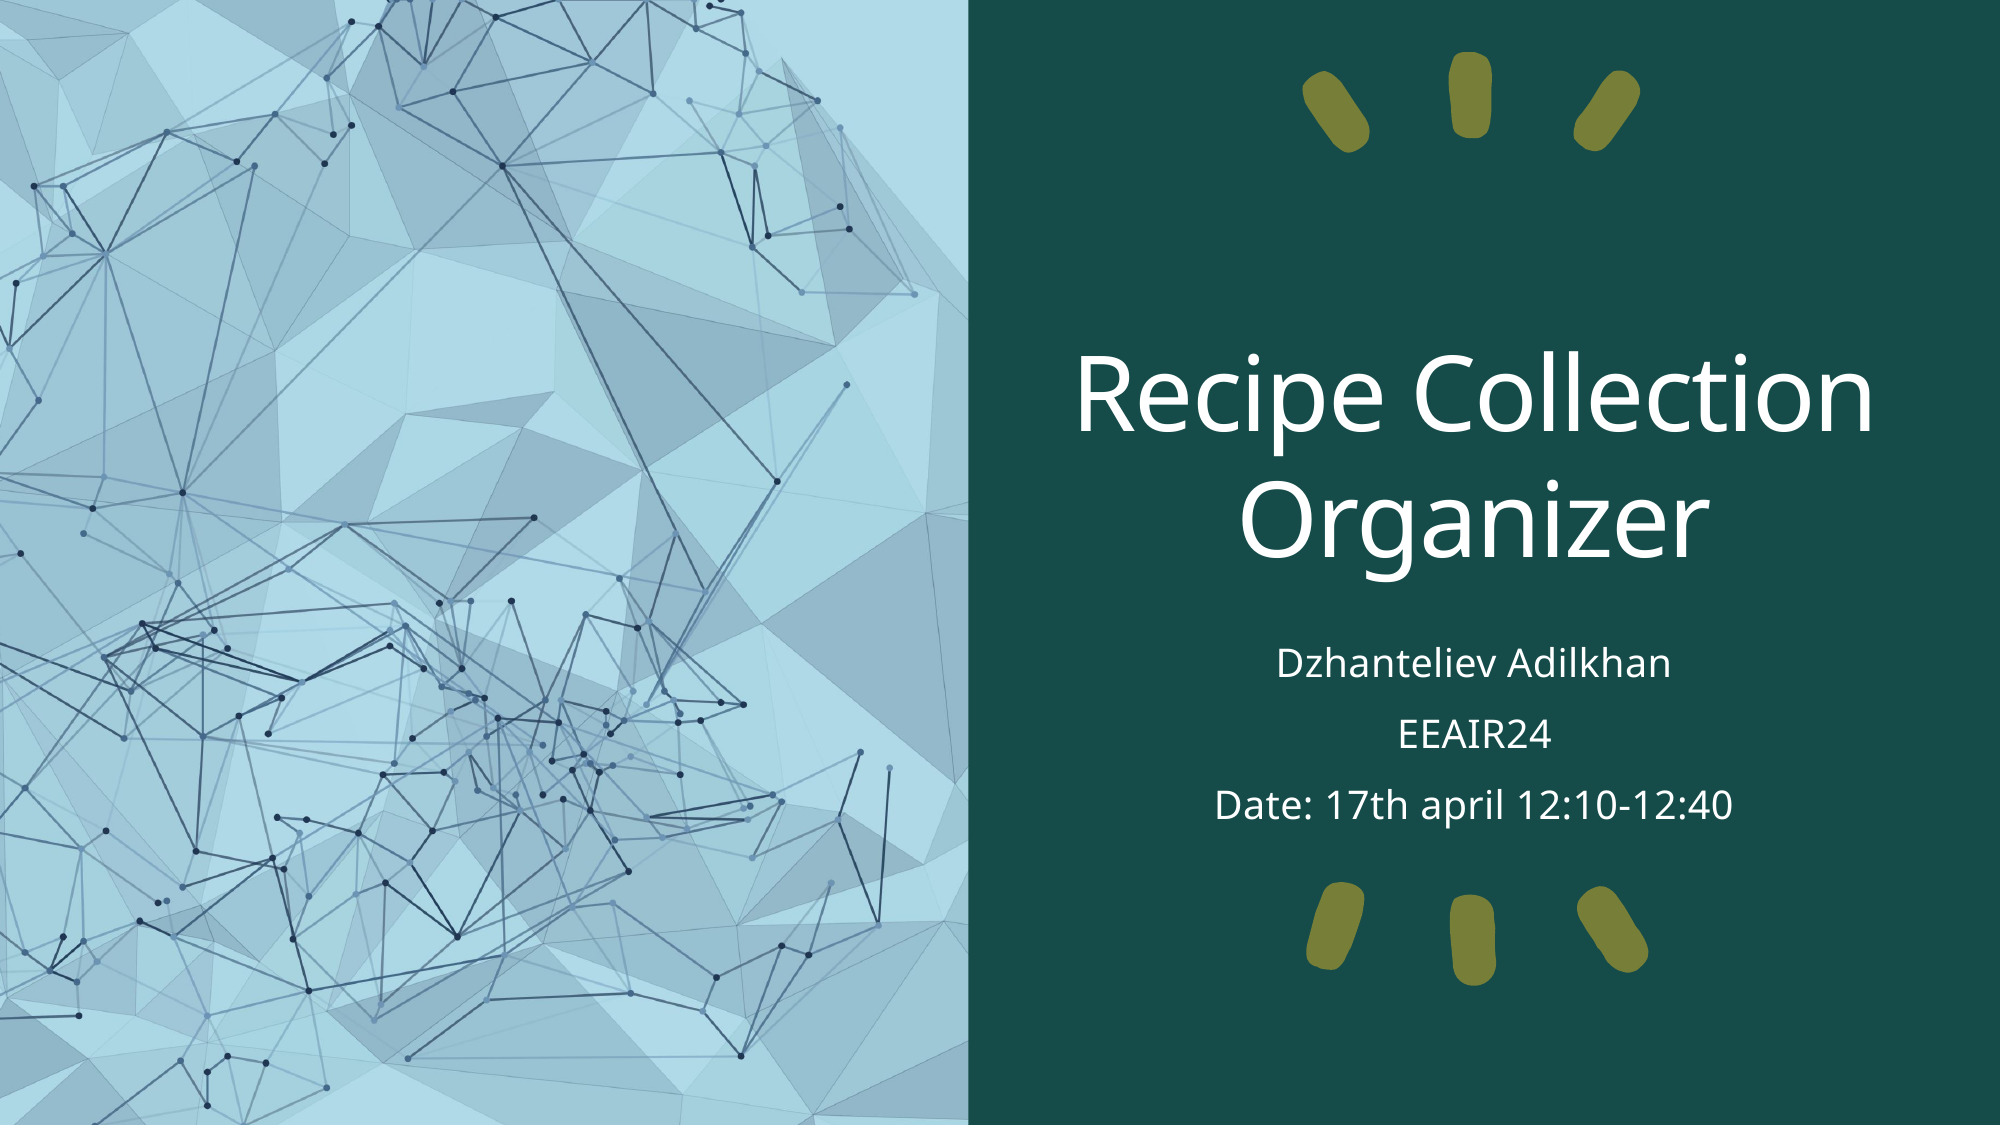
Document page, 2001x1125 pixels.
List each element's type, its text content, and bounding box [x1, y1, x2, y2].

subtitle Dzhanteliev Adilkhan EEAIR24 Date: 17th april 12:10-12:40 [1062, 628, 1886, 829]
title Recipe Collection Organizer [1062, 237, 1886, 579]
text_box [969, 0, 2000, 1125]
picture [0, 0, 969, 1125]
